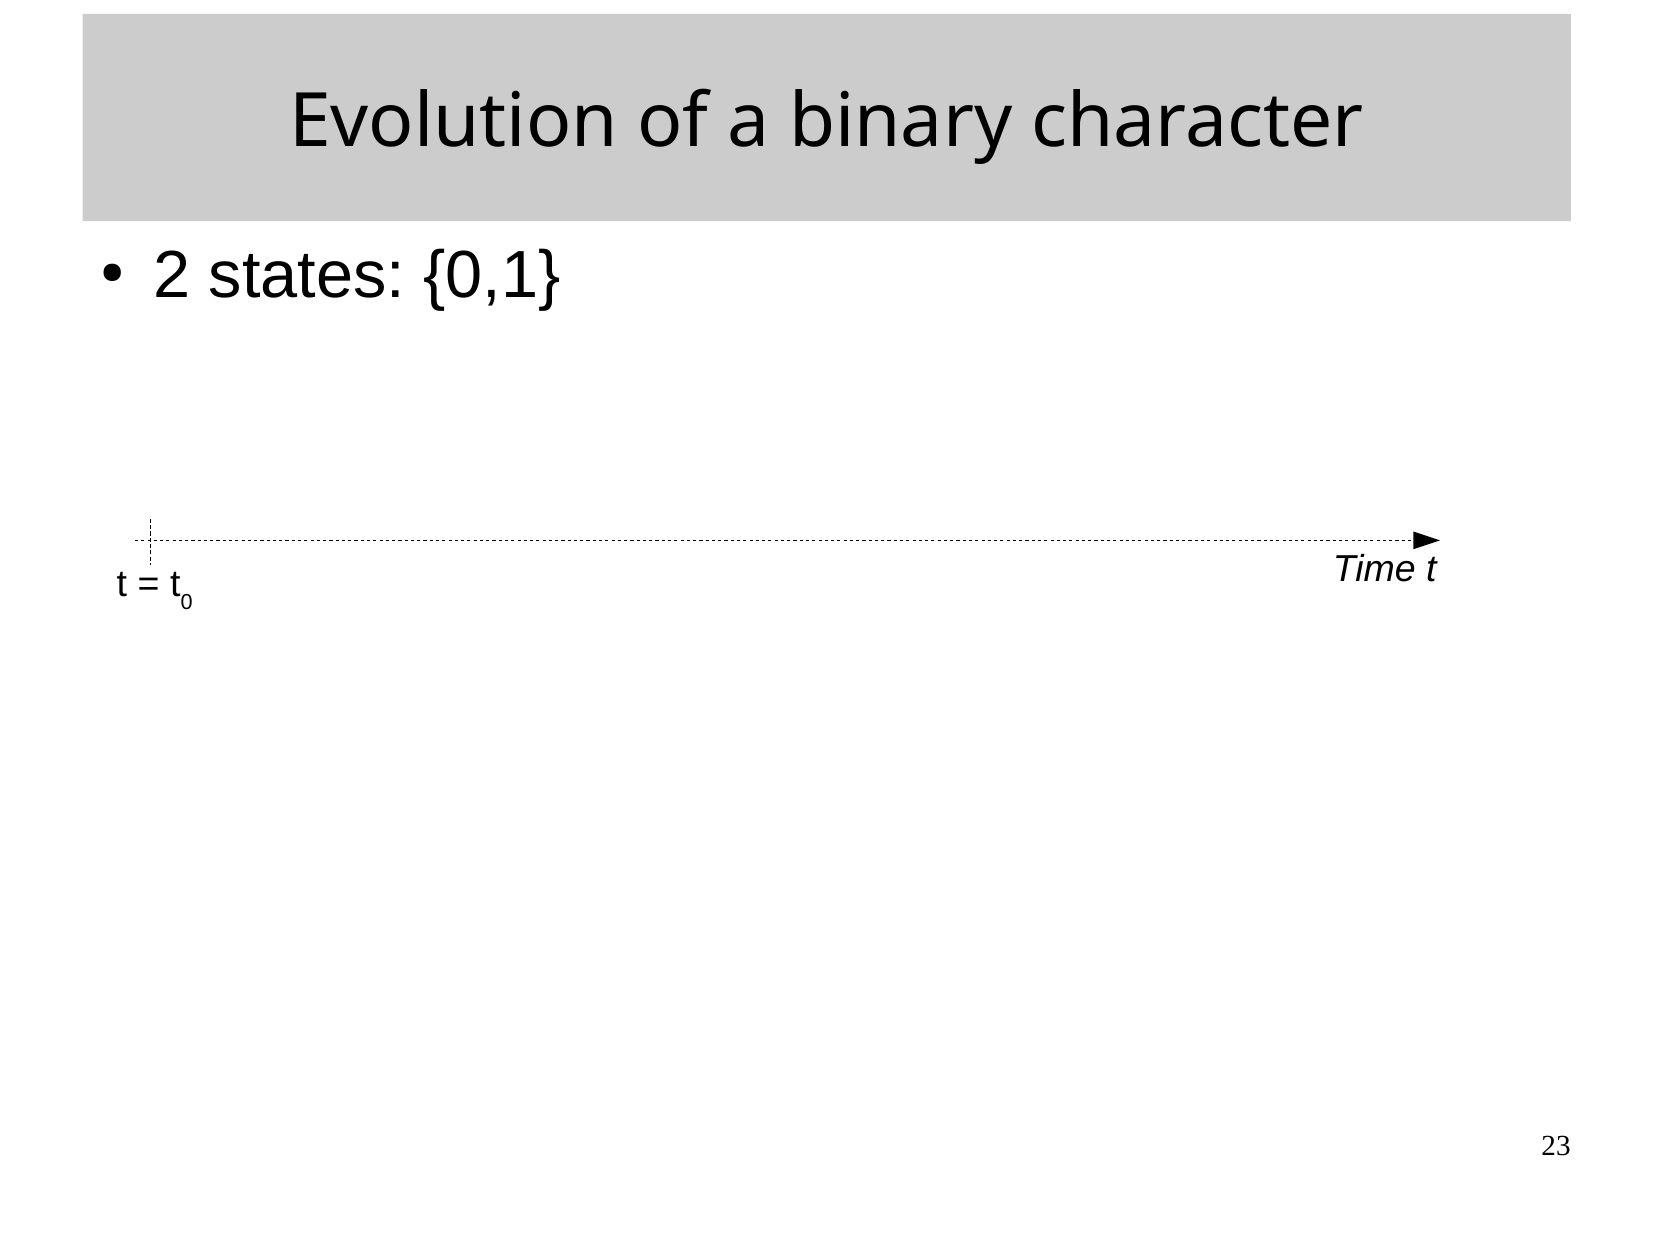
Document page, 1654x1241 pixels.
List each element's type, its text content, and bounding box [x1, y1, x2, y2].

text_box Time t [1318, 540, 1514, 598]
title Evolution of a binary character [82, 13, 1571, 222]
text_box t = t0 [101, 555, 211, 622]
list 2 states: {0,1} [82, 237, 1571, 421]
